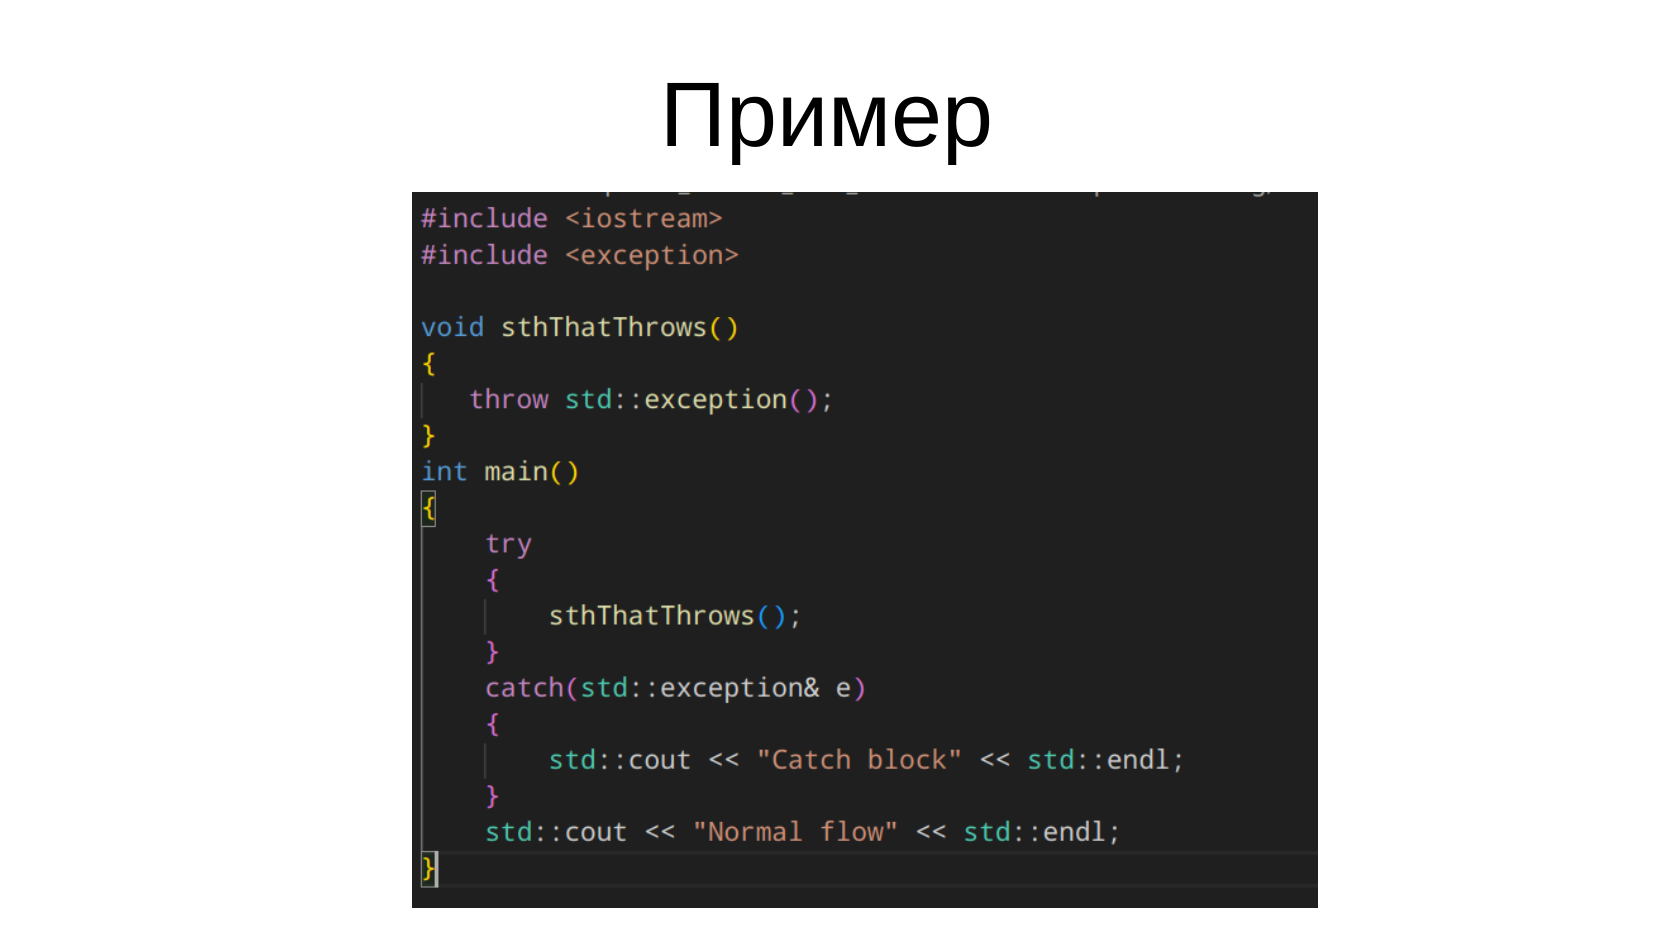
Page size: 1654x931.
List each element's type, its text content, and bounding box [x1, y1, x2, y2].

title Пример [82, 37, 1571, 193]
picture [412, 192, 1318, 908]
